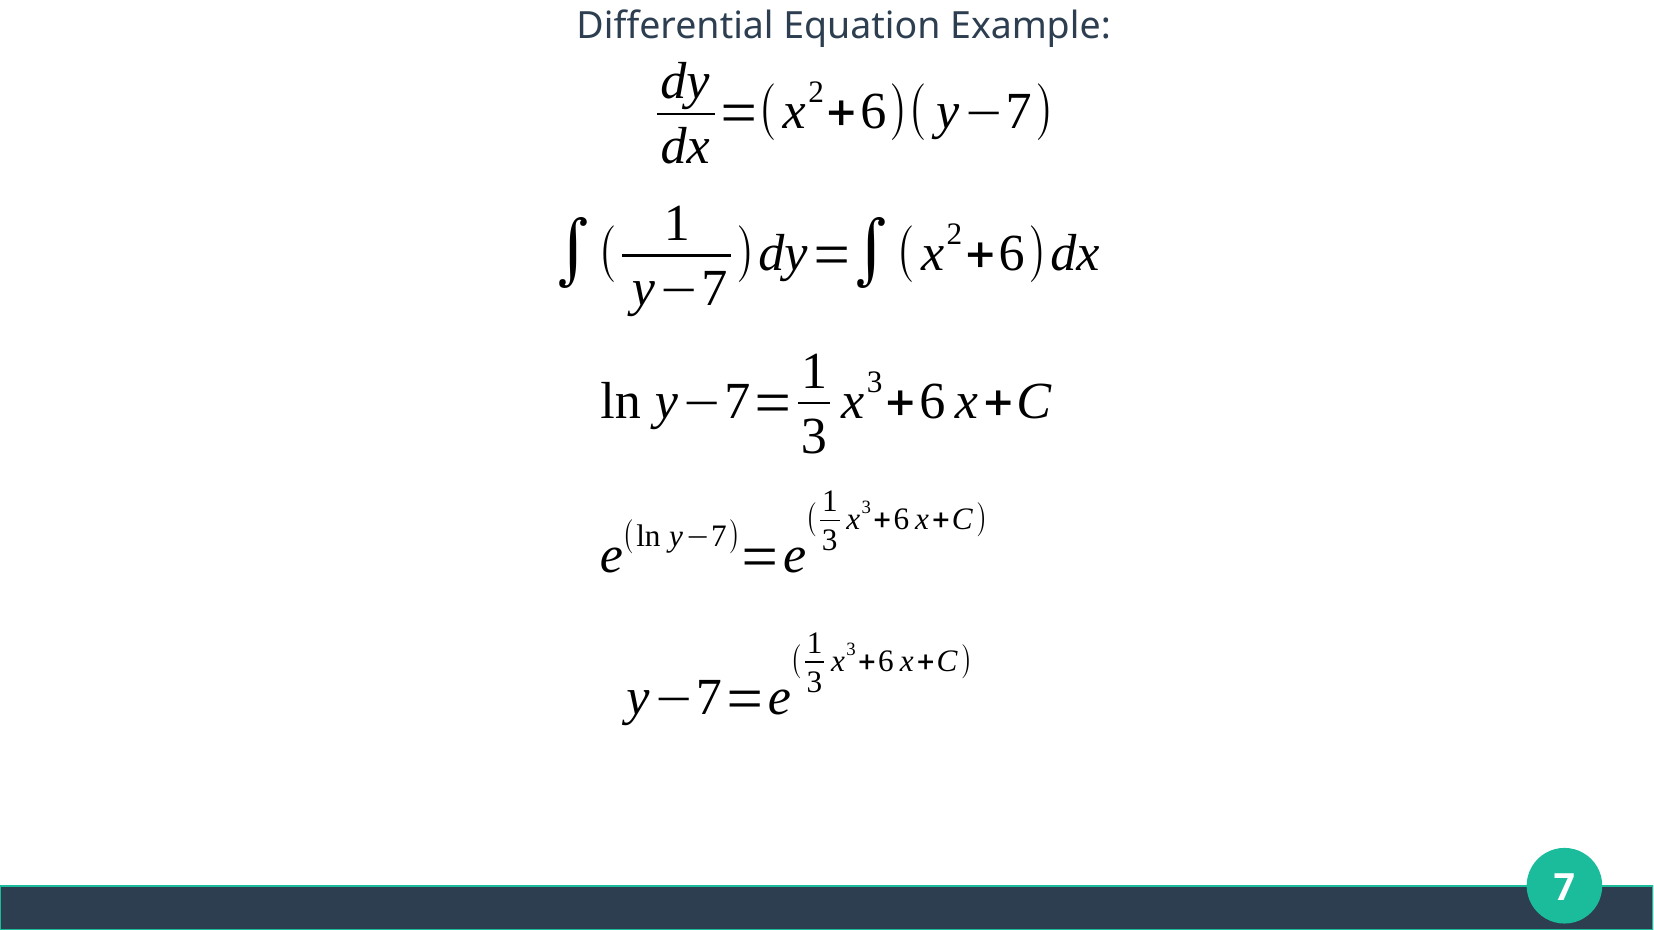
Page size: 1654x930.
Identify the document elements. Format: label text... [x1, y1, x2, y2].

chart [551, 194, 1102, 317]
chart [619, 625, 972, 726]
chart [654, 62, 1053, 176]
text_box Differential Equation Example: [412, 0, 1276, 62]
chart [598, 341, 1055, 465]
chart [598, 483, 987, 585]
